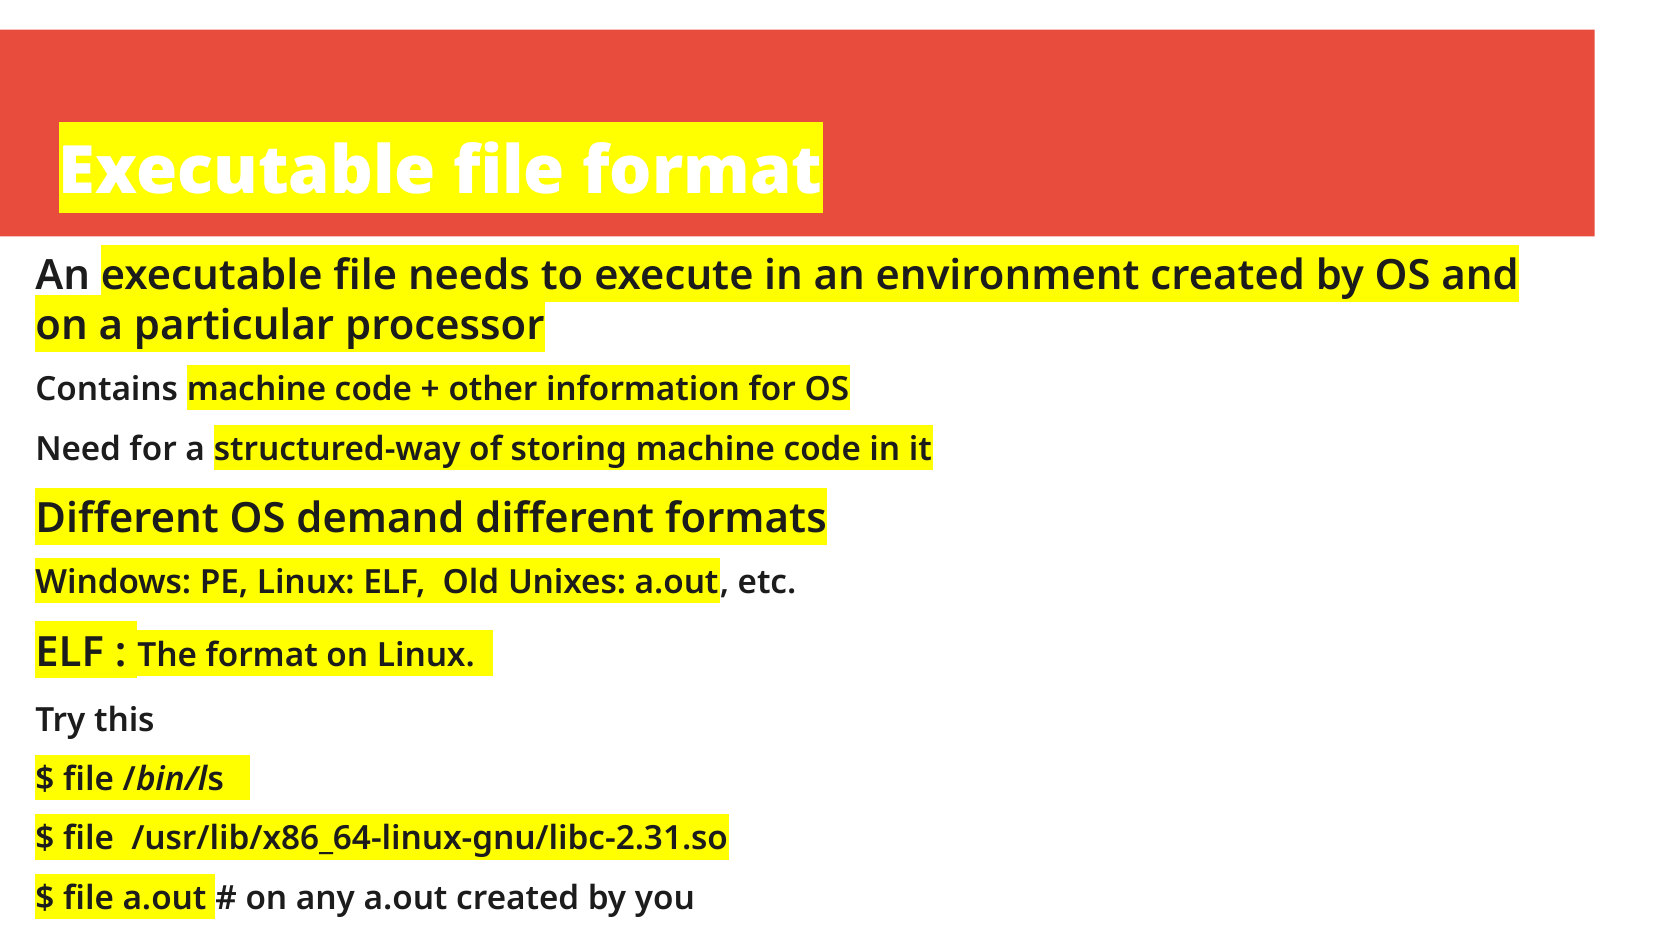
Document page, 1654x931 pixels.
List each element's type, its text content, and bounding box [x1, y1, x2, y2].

list An executable file needs to execute in an environment created by OS and on a particular processor Contains machine code + other information for OS Need for a structured-way of storing machine code in it Different OS demand different formats Windows: PE, Linux: ELF, Old Unixes: a.out, etc. ELF : The format on Linux. Try this $ file /bin/ls $ file /usr/lib/x86_64-linux-gnu/libc-2.31.so $ file a.out # on any a.out created by you [35, 248, 1542, 931]
title Executable file format [59, 59, 1595, 207]
